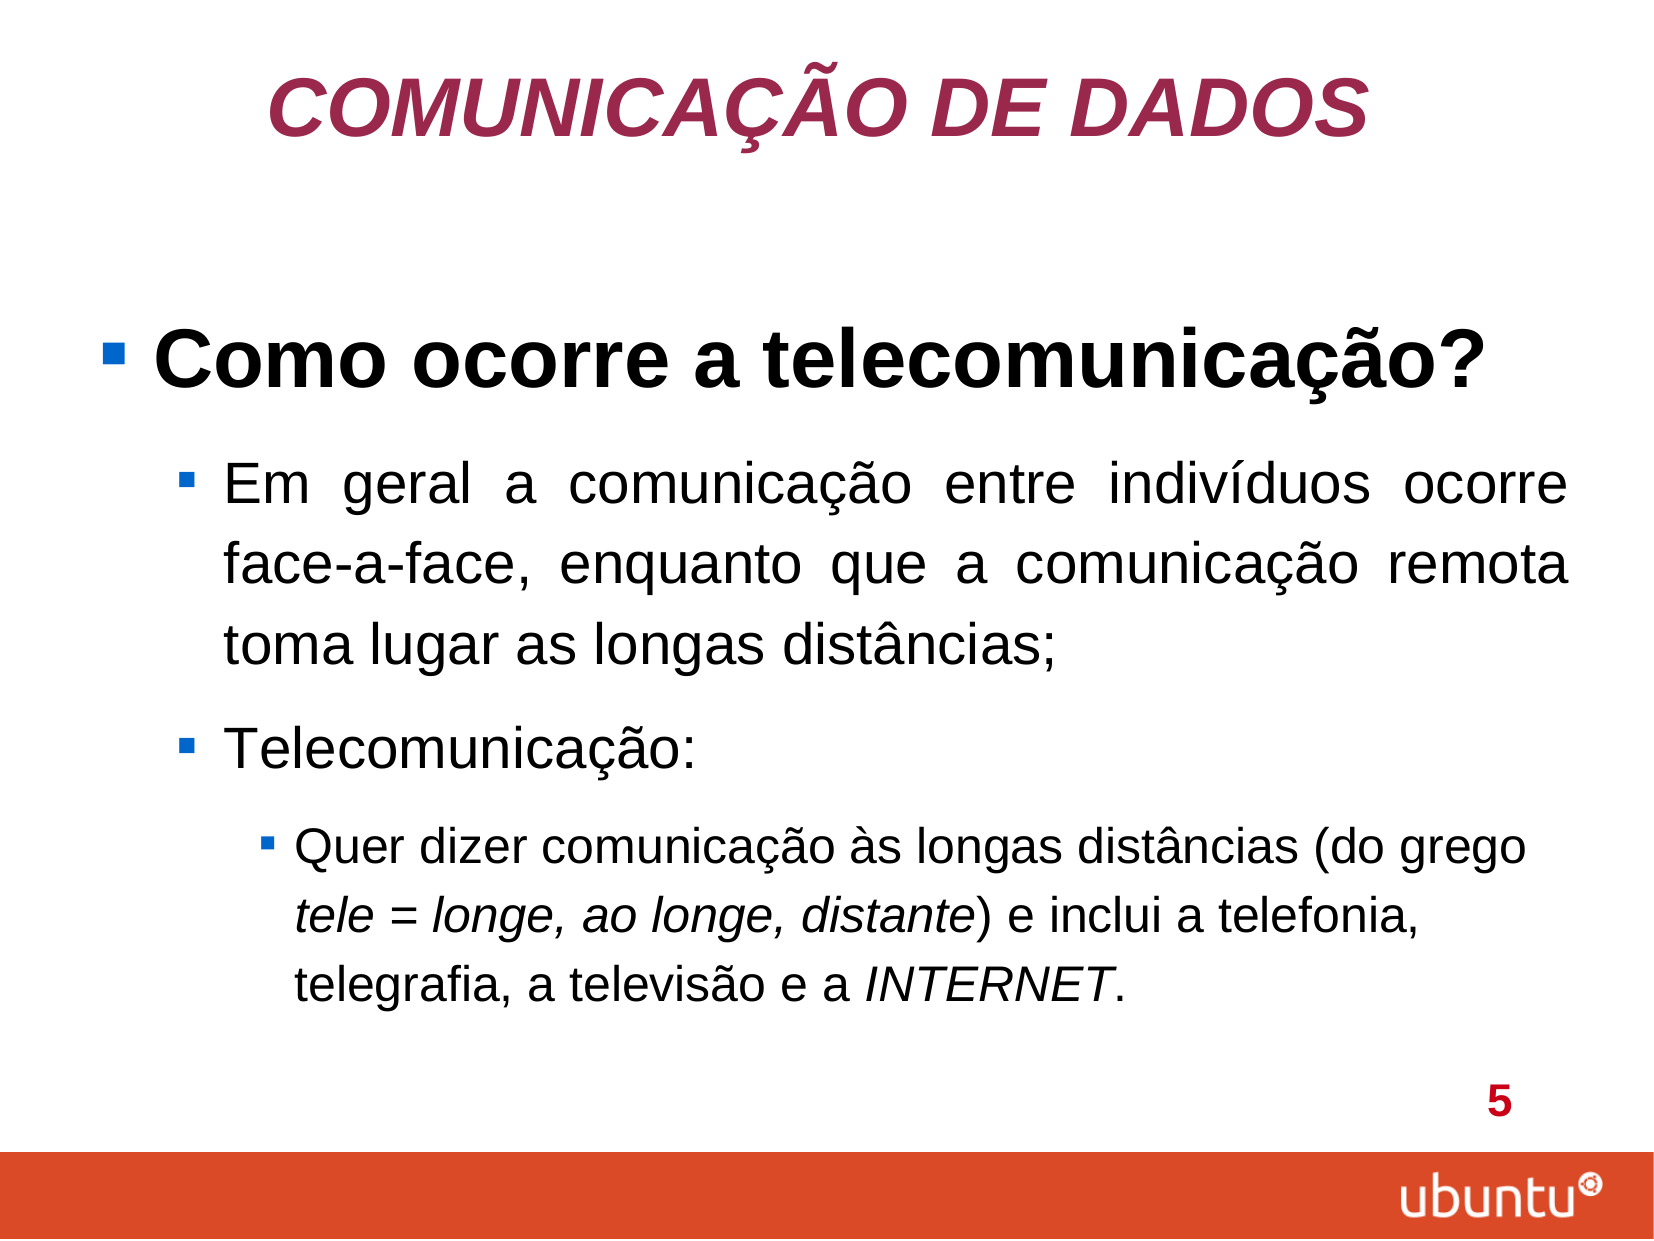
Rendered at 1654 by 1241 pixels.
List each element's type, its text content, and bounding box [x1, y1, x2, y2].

list Como ocorre a telecomunicação? Em geral a comunicação entre indivíduos ocorre face-a-face, enquanto que a comunicação remota toma lugar as longas distâncias; Telecomunicação: Quer dizer comunicação às longas distâncias (do grego tele = longe, ao longe, distante) e inclui a telefonia, telegrafia, a televisão e a INTERNET. [82, 290, 1571, 1109]
text_box <number> [1473, 1063, 1654, 1134]
title COMUNICAÇÃO DE DADOS [5, 0, 1654, 193]
picture [0, 1152, 1654, 1239]
